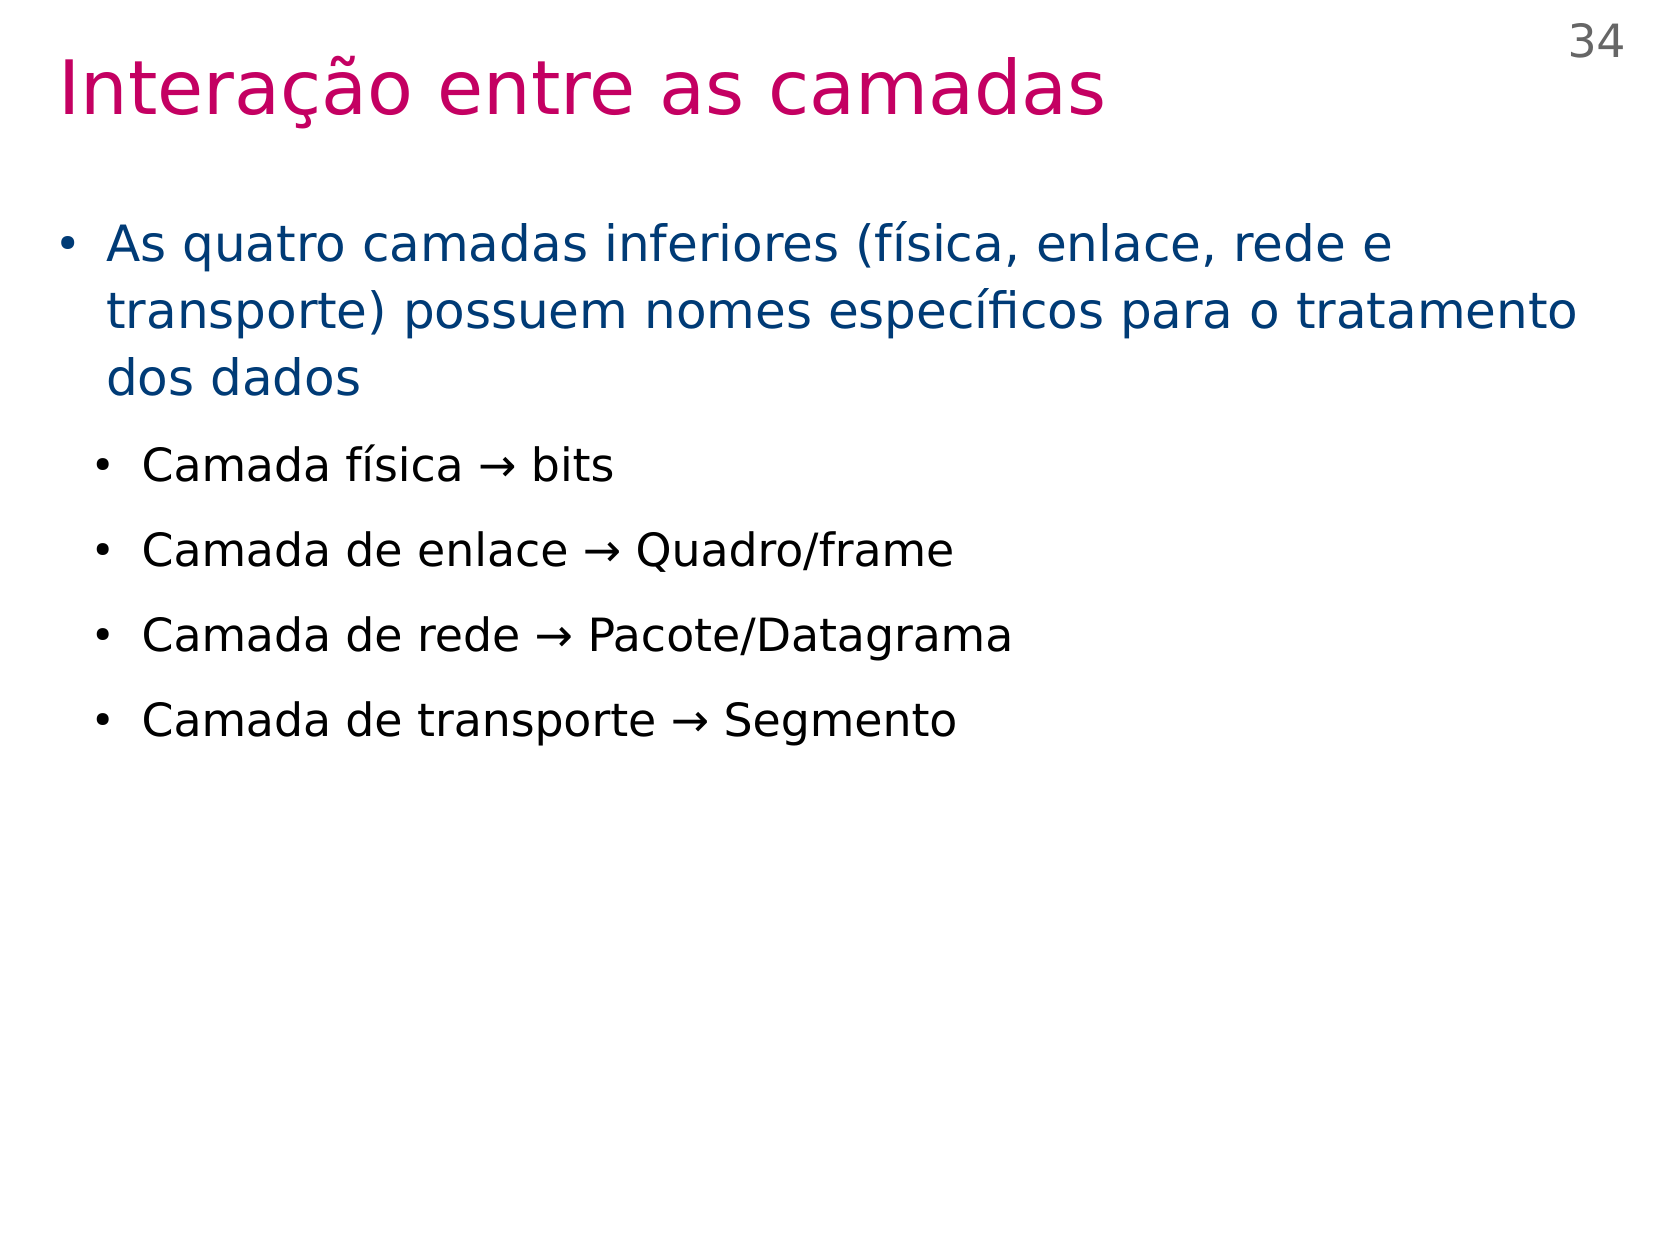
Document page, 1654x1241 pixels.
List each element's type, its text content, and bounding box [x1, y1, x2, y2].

list As quatro camadas inferiores (física, enlace, rede e transporte) possuem nomes específicos para o tratamento dos dados Camada física → bits Camada de enlace → Quadro/frame Camada de rede → Pacote/Datagrama Camada de transporte → Segmento [59, 206, 1625, 1211]
title Interação entre as camadas [59, 29, 1625, 148]
